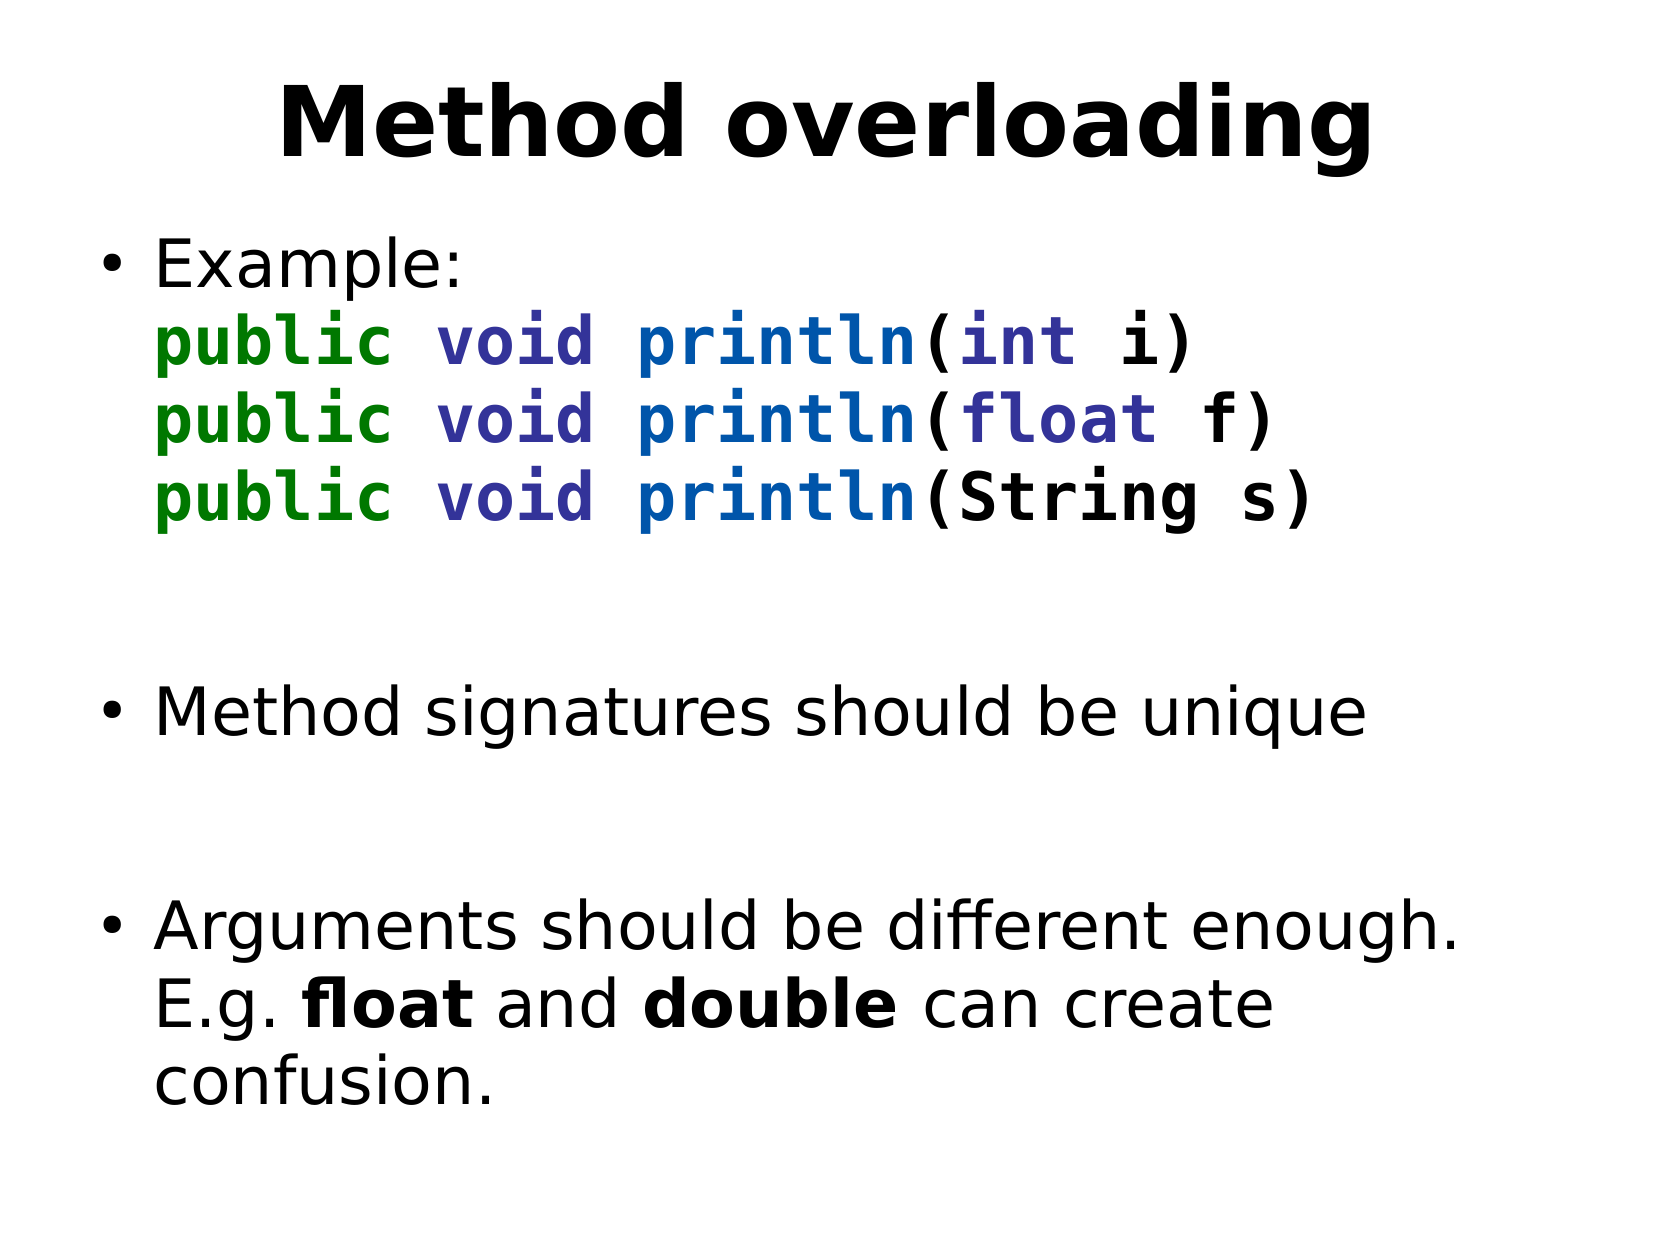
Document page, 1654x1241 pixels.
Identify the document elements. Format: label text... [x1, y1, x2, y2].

list Example: public void println(int i) public void println(float f) public void println(String s) Method signatures should be unique Arguments should be different enough. E.g. float and double can create confusion. [82, 225, 1538, 1186]
title Method overloading [82, 65, 1571, 179]
